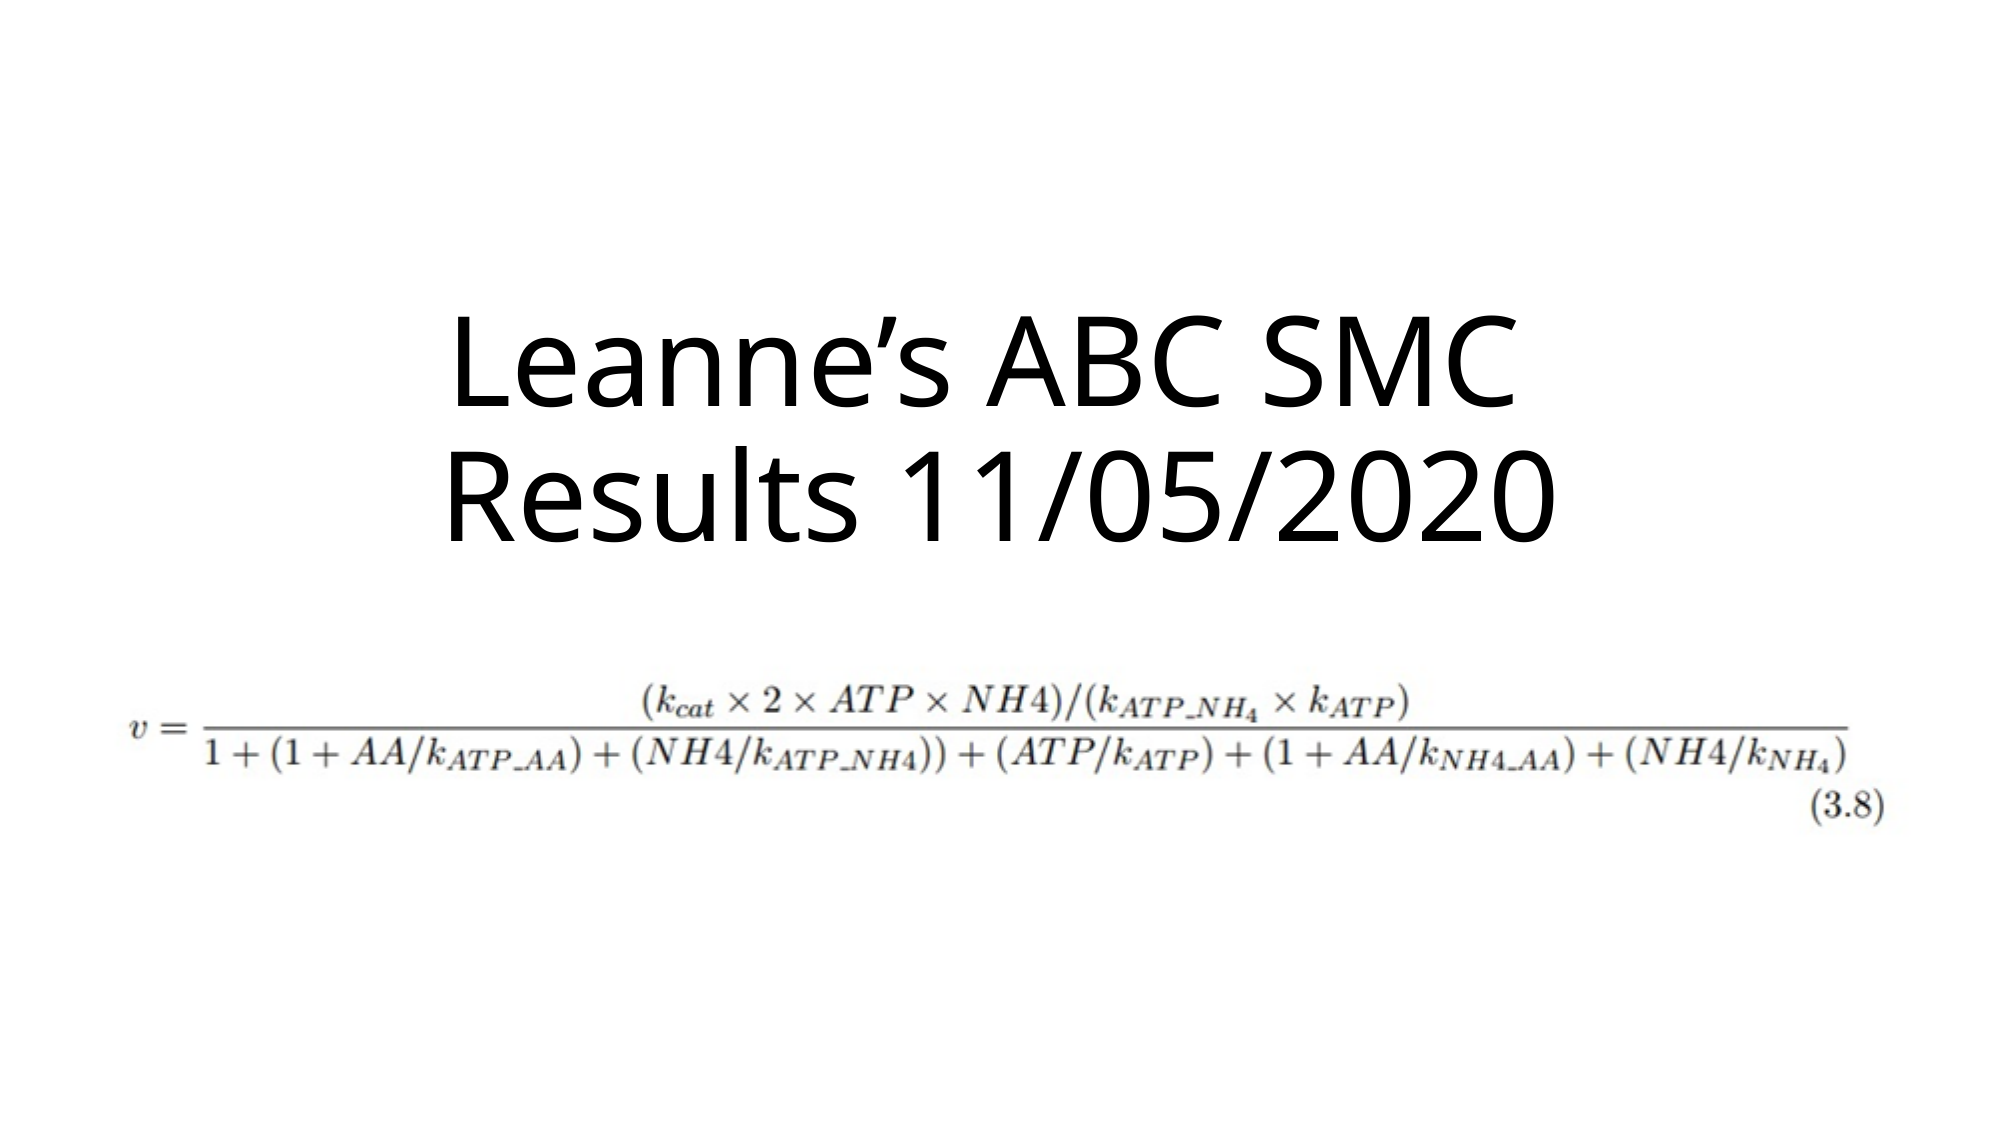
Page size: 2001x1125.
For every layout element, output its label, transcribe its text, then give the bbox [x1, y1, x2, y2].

title Leanne’s ABC SMC Results 11/05/2020 [249, 184, 1750, 576]
picture [62, 639, 1938, 887]
